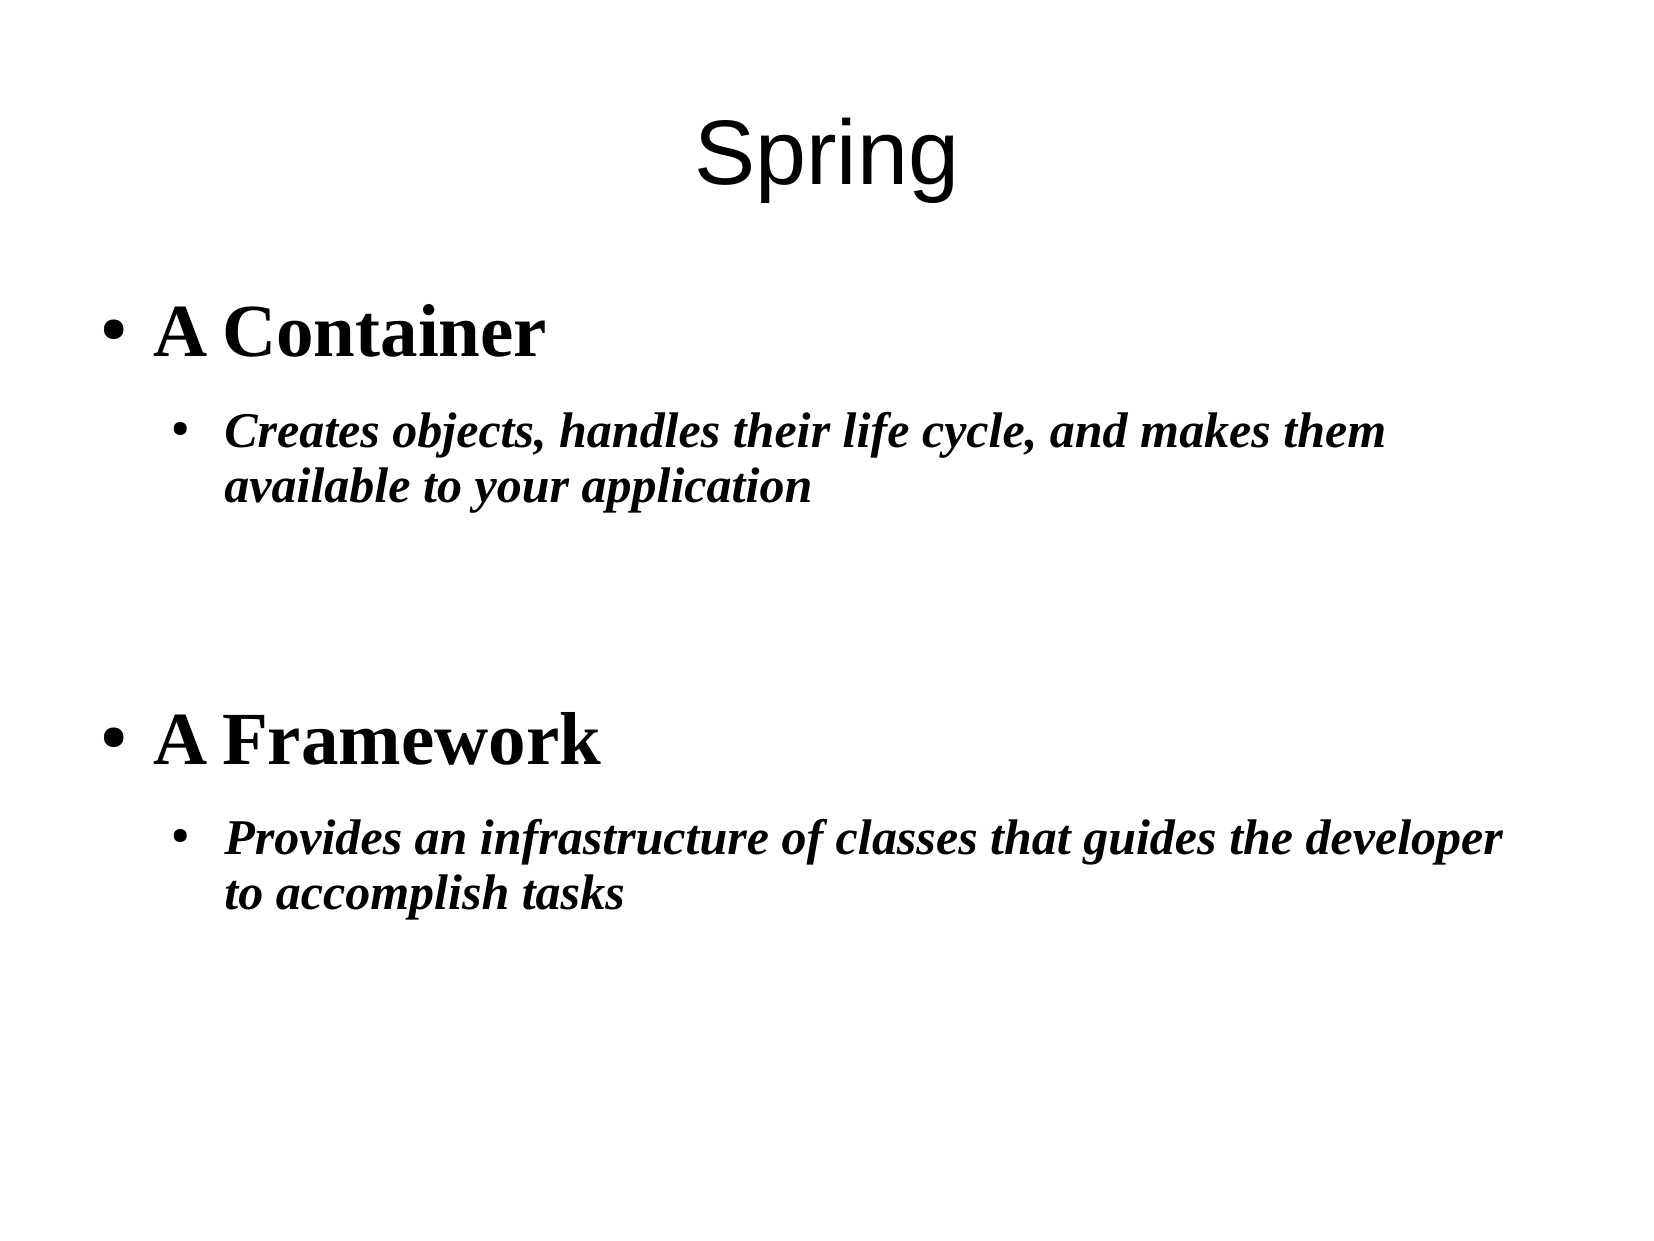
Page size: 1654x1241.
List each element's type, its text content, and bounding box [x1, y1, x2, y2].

title Spring [82, 49, 1571, 257]
list A Container Creates objects, handles their life cycle, and makes them available to your application A Framework Provides an infrastructure of classes that guides the developer to accomplish tasks [82, 290, 1538, 1010]
